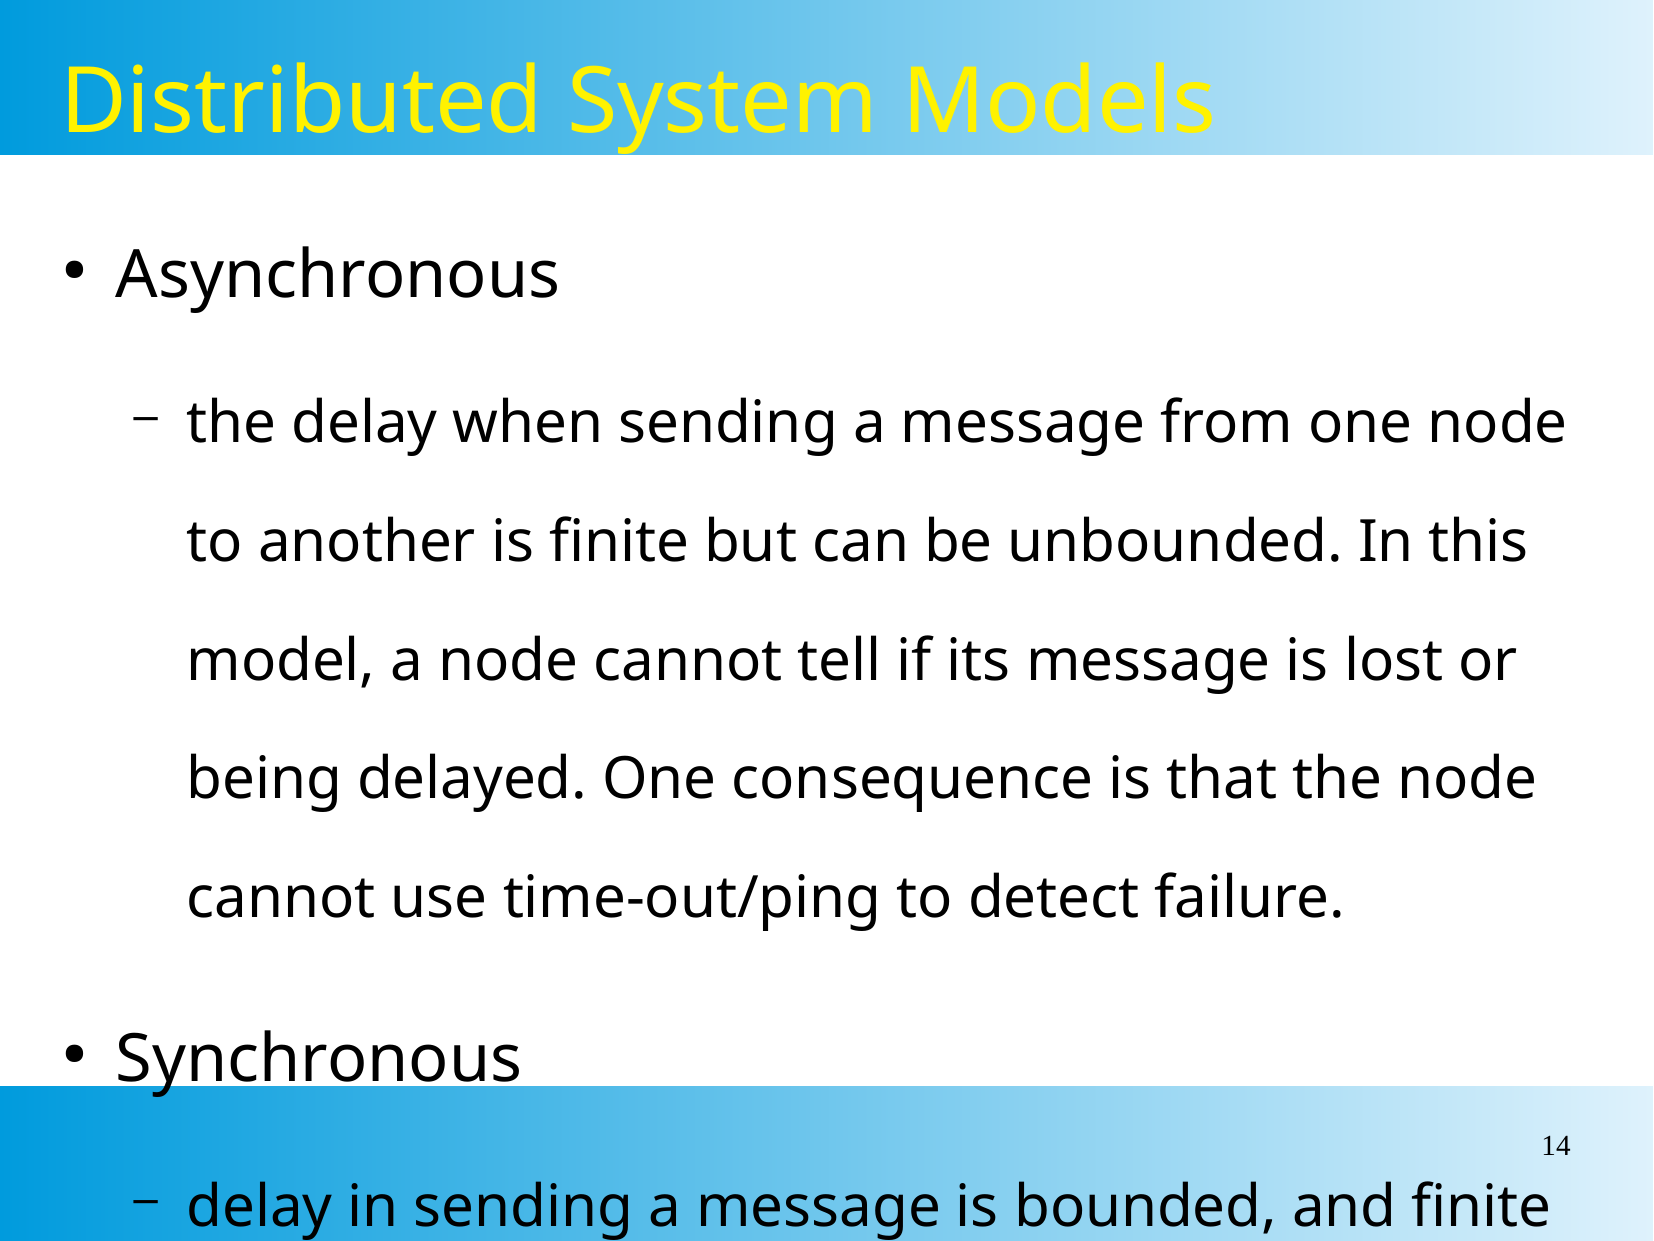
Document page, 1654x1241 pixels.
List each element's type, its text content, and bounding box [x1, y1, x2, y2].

title Distributed System Models [60, 45, 1549, 150]
list Asynchronous the delay when sending a message from one node to another is finite but can be unbounded. In this model, a node cannot tell if its message is lost or being delayed. One consequence is that the node cannot use time-out/ping to detect failure. Synchronous delay in sending a message is bounded, and finite by extension. [45, 180, 1621, 1066]
